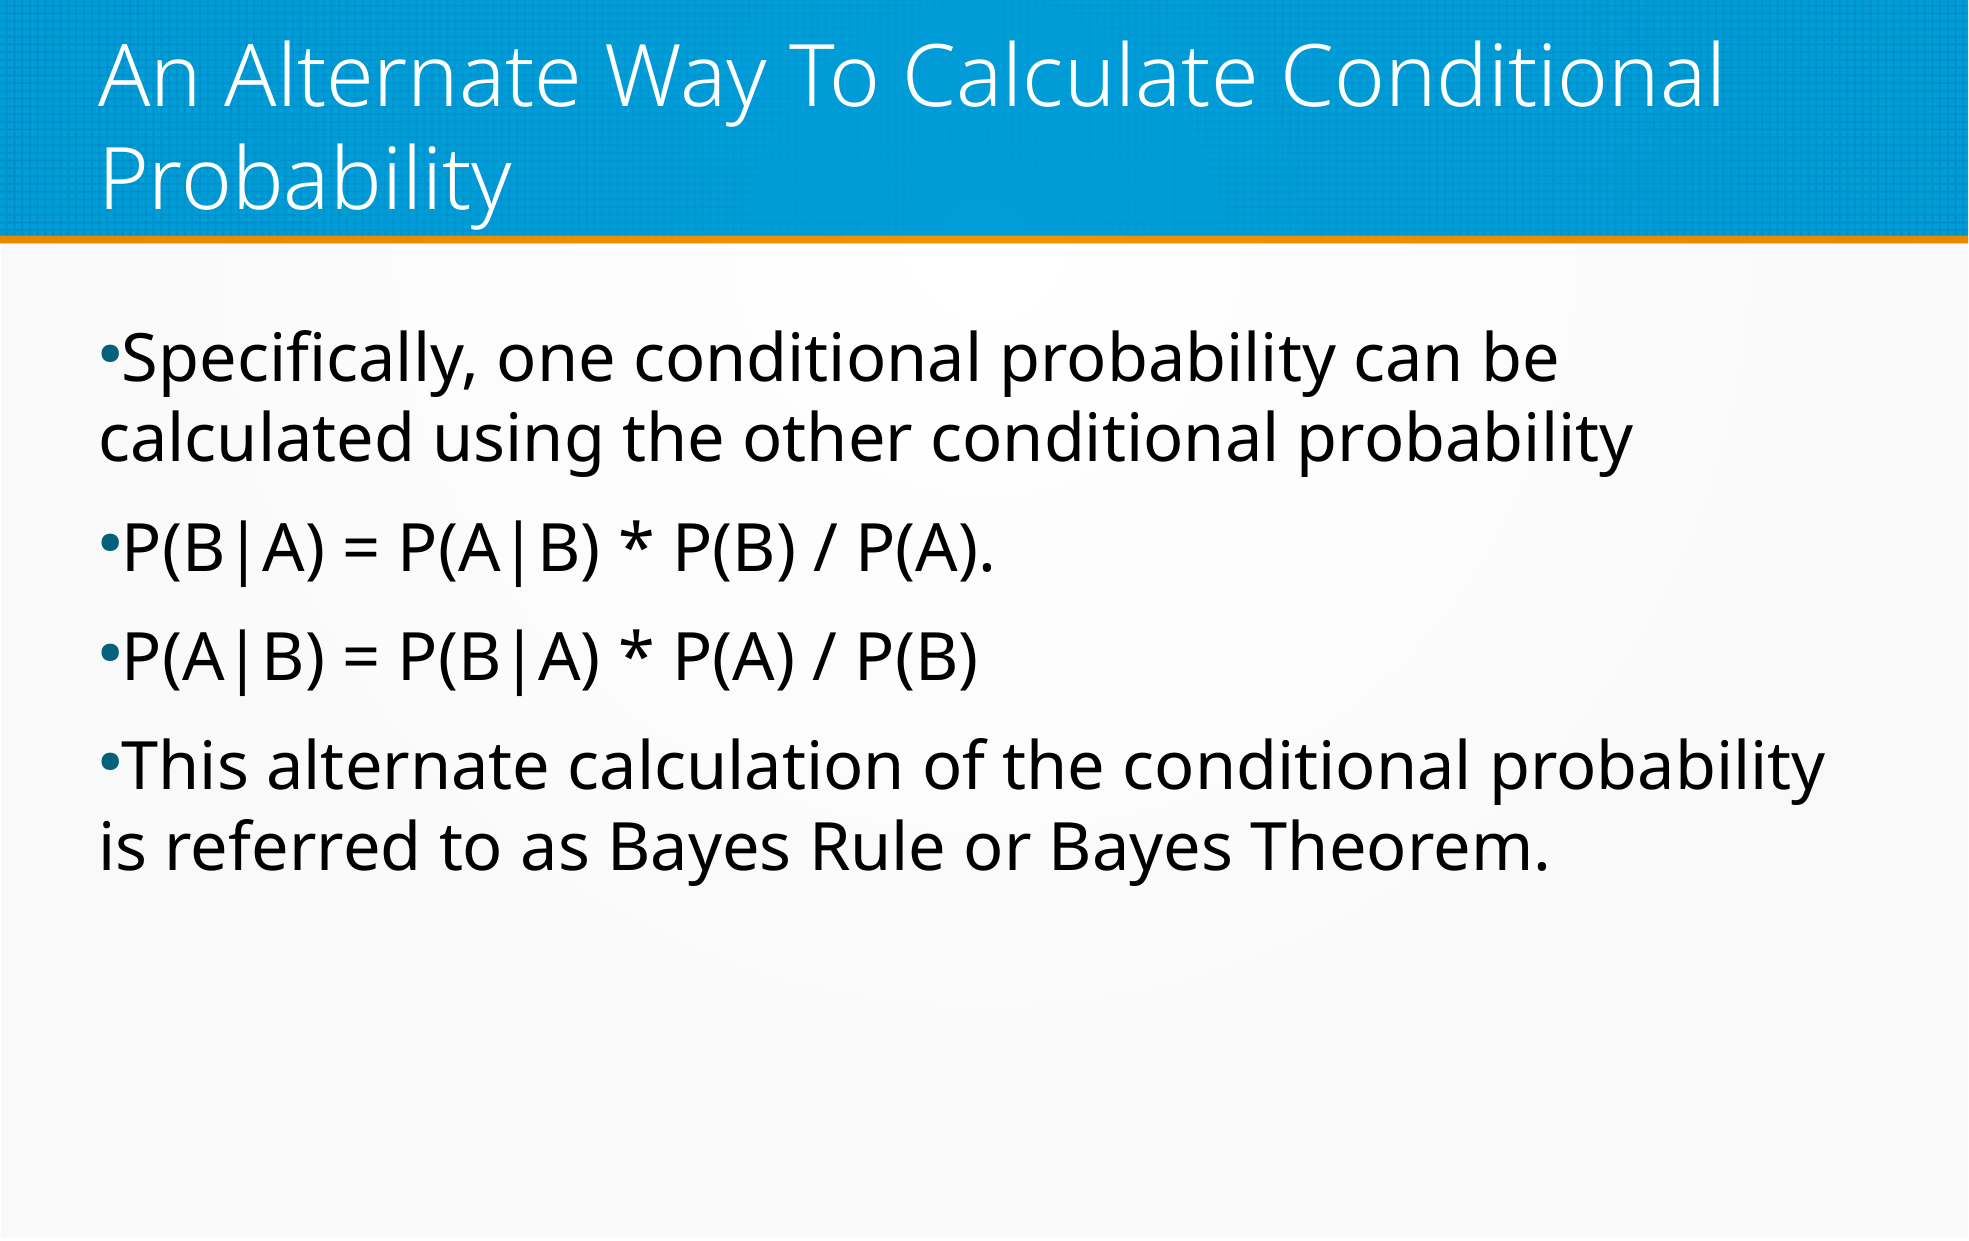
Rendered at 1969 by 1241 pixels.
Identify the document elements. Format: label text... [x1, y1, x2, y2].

title An Alternate Way To Calculate Conditional Probability [98, 19, 1870, 227]
list Specifically, one conditional probability can be calculated using the other conditional probability P(B|A) = P(A|B) * P(B) / P(A). P(A|B) = P(B|A) * P(A) / P(B) This alternate calculation of the conditional probability is referred to as Bayes Rule or Bayes Theorem. [98, 315, 1861, 1081]
